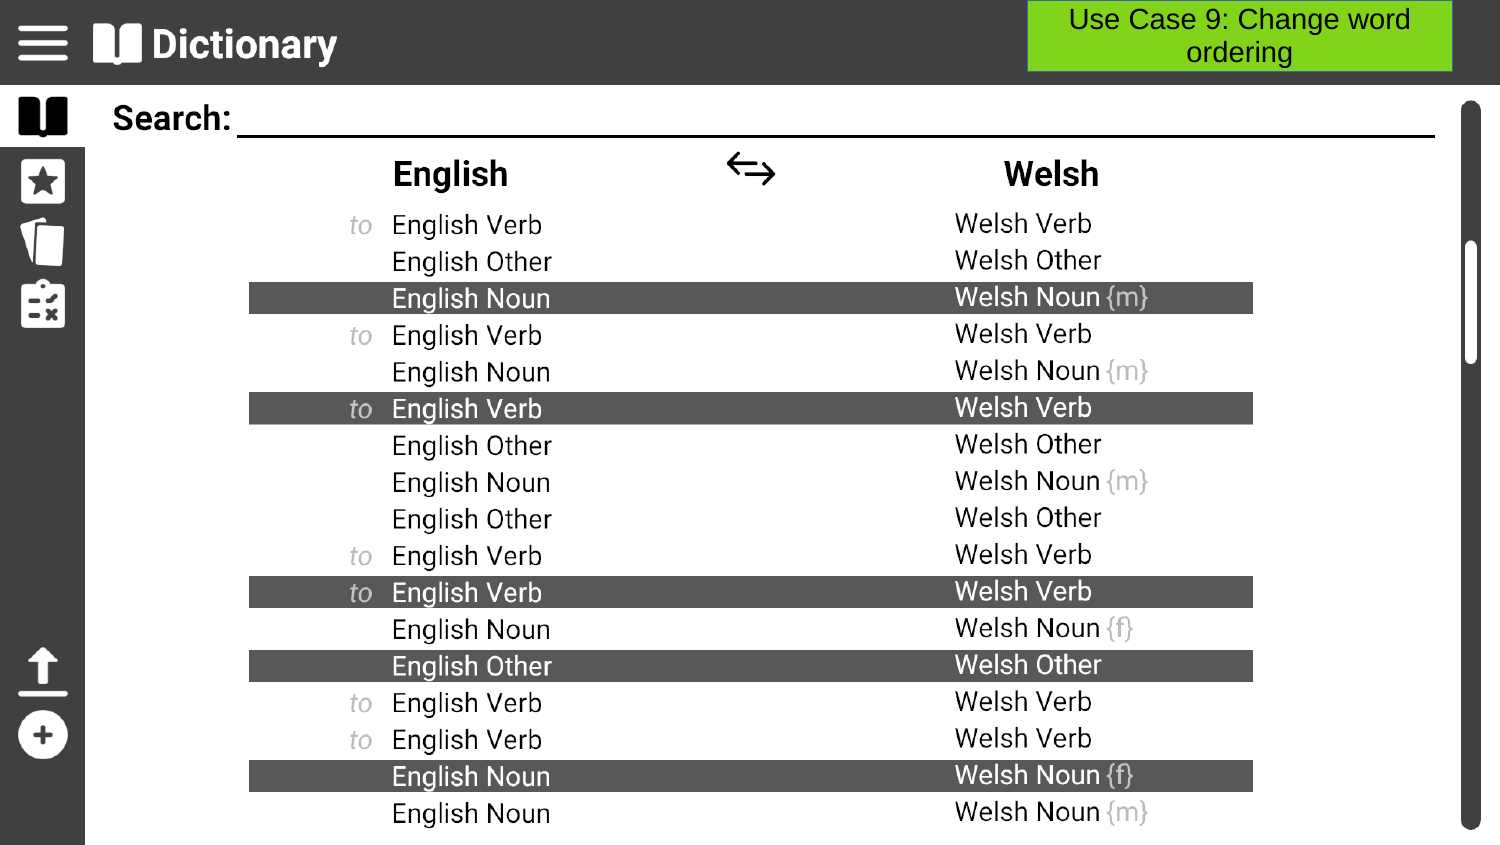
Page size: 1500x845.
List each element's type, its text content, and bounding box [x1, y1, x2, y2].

text_box Use Case 9: Change word ordering [1027, 0, 1453, 72]
picture [0, 0, 1500, 845]
